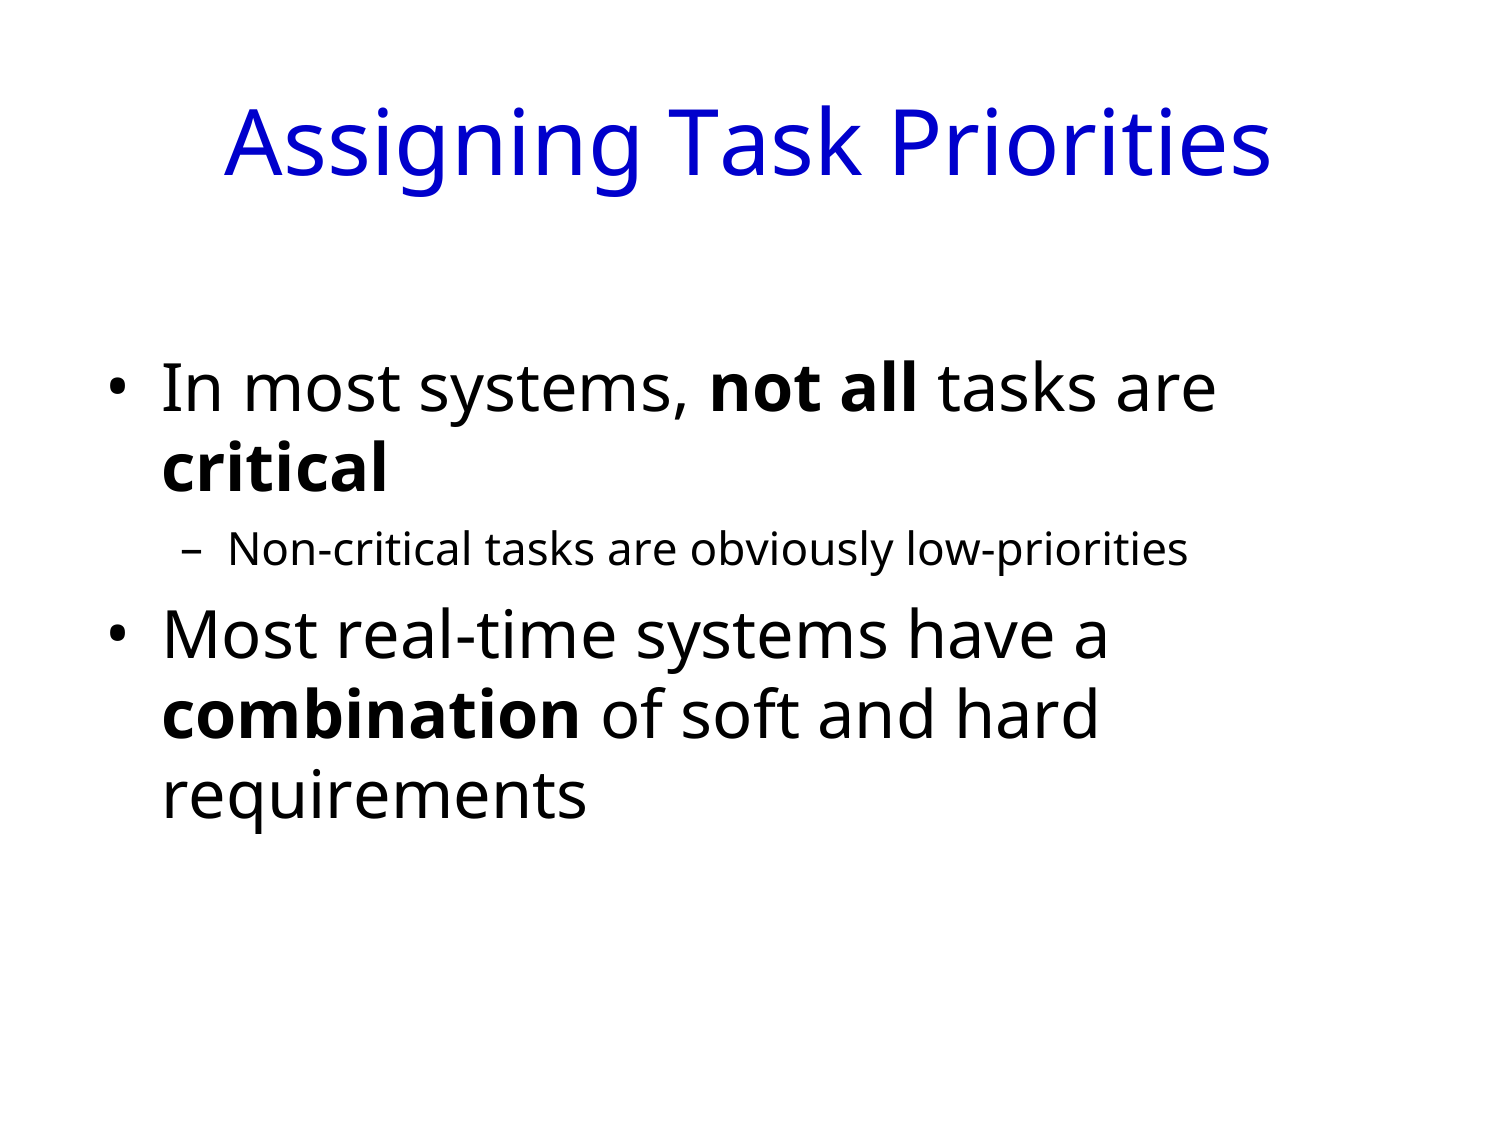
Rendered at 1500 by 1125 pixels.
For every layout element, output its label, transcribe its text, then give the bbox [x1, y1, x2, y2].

list In most systems, not all tasks are critical Non-critical tasks are obviously low-priorities Most real-time systems have a combination of soft and hard requirements [90, 337, 1441, 1081]
title Assigning Task Priorities [75, 45, 1426, 233]
